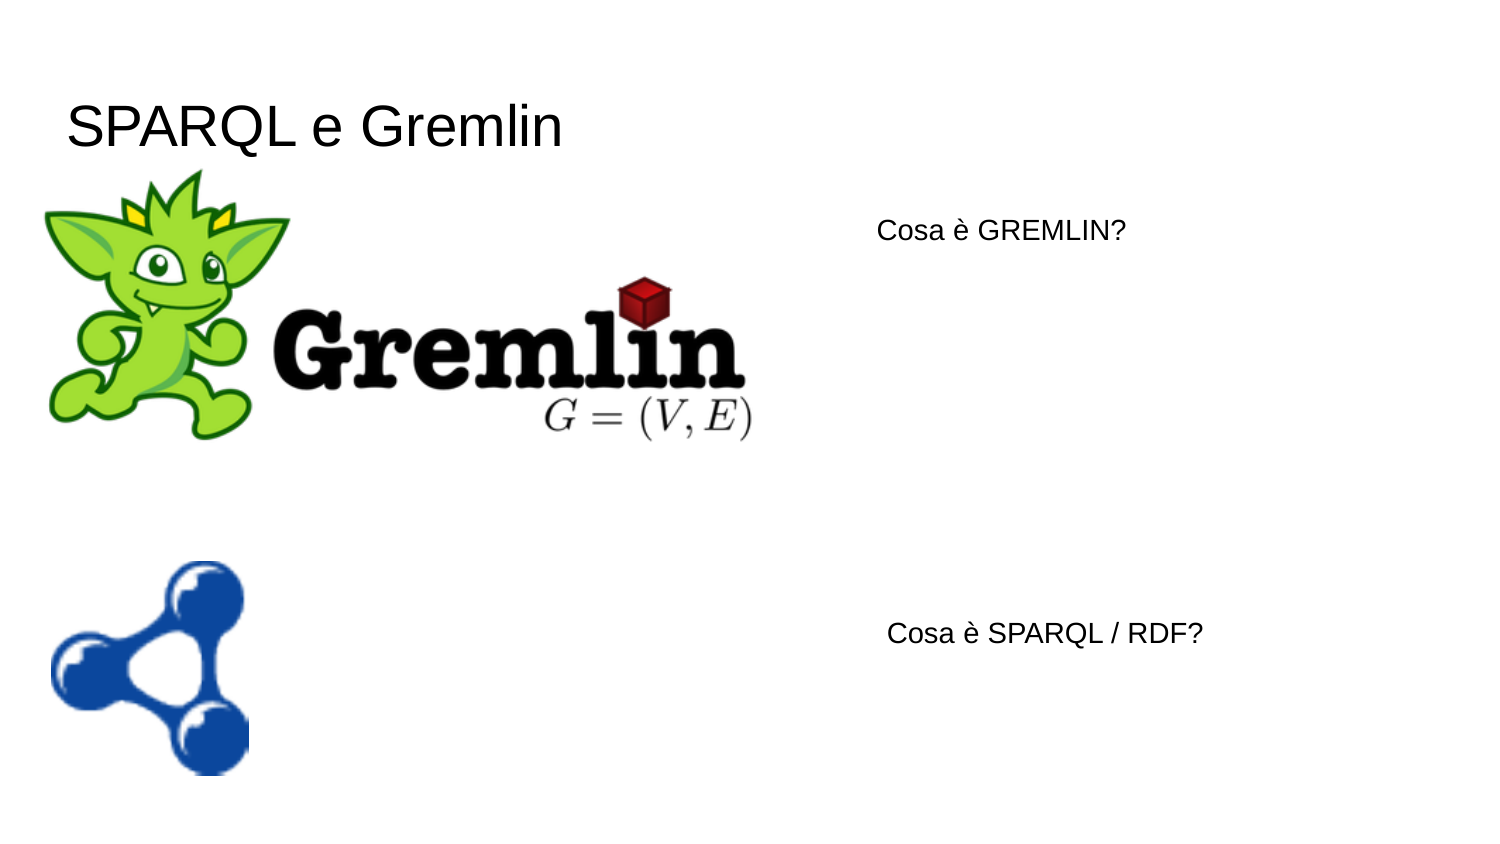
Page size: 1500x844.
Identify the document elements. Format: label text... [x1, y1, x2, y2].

picture [41, 166, 756, 443]
picture [51, 561, 249, 776]
text_box Cosa è GREMLIN? [861, 196, 1418, 336]
title SPARQL e Gremlin [51, 72, 1449, 167]
text_box Cosa è SPARQL / RDF? [871, 598, 1428, 738]
